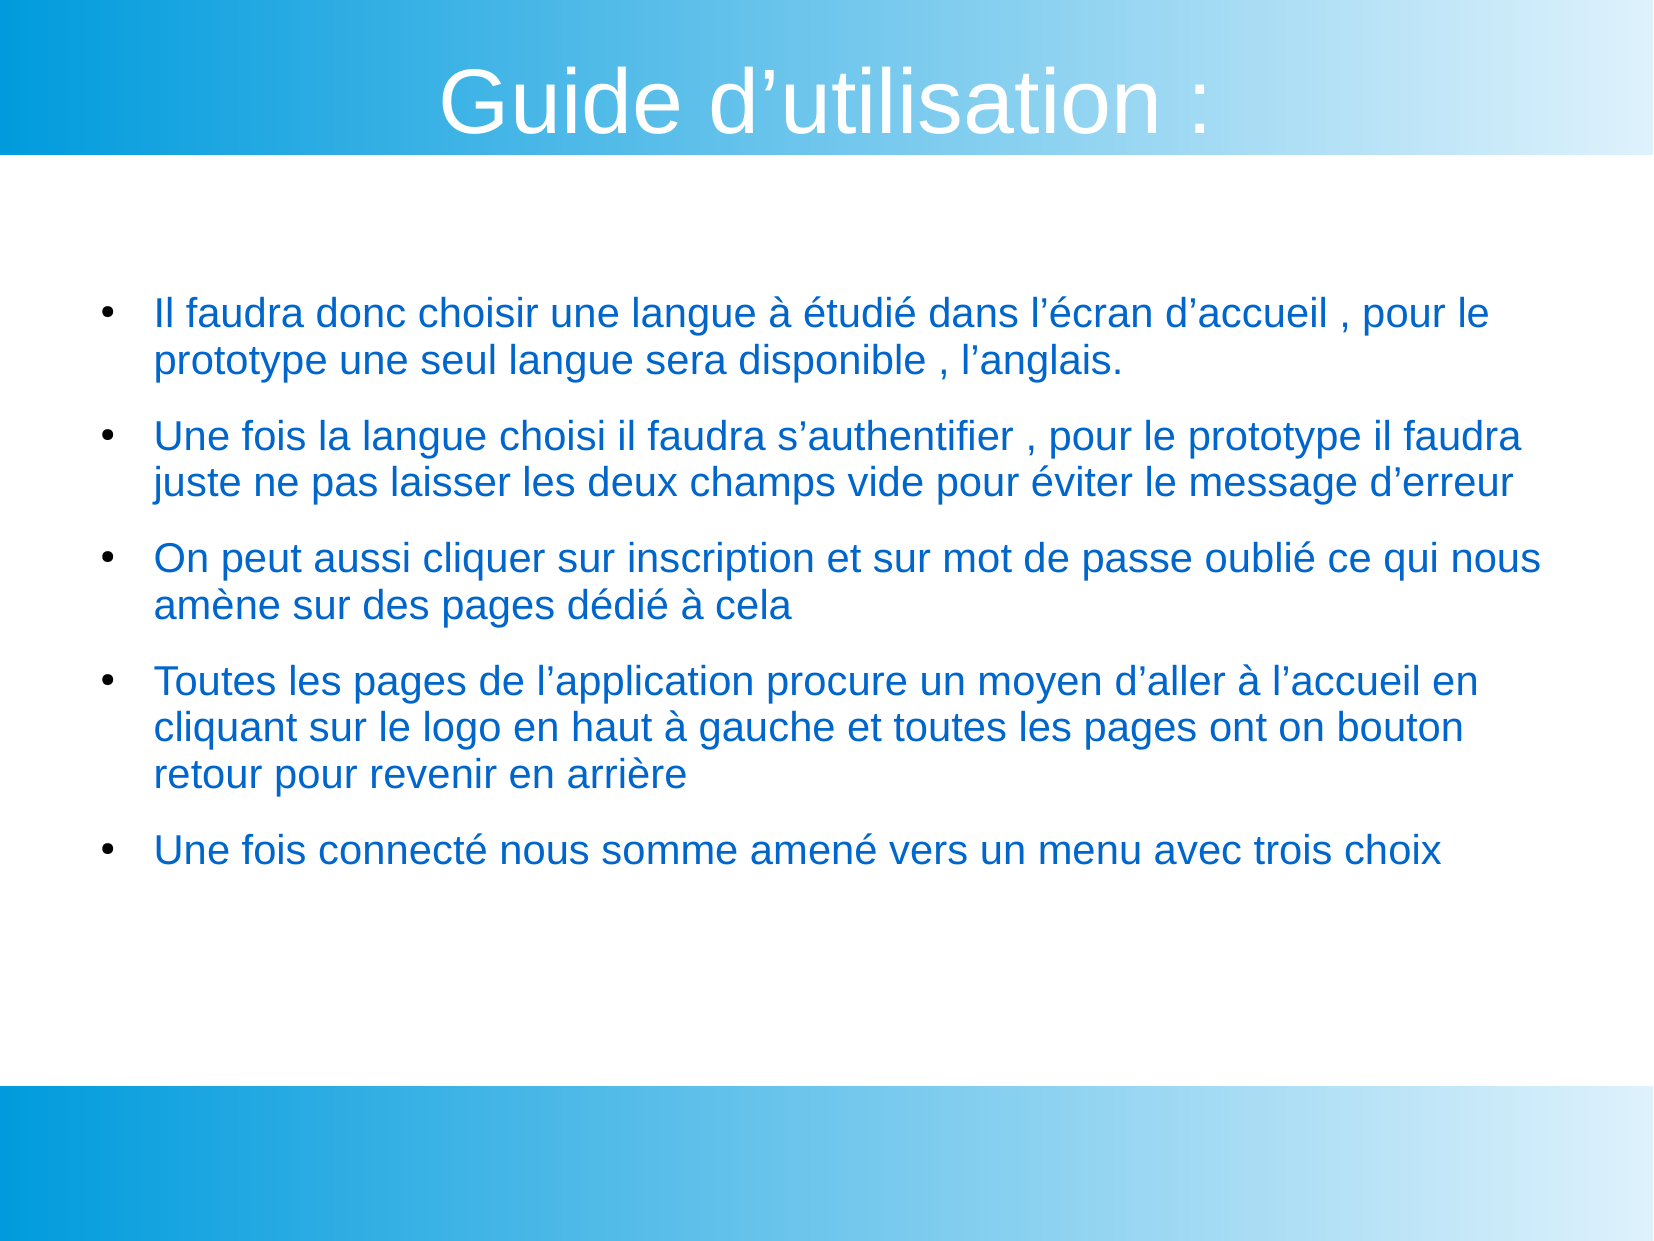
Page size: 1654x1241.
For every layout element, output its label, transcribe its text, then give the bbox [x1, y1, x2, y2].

list Il faudra donc choisir une langue à étudié dans l’écran d’accueil , pour le prototype une seul langue sera disponible , l’anglais. Une fois la langue choisi il faudra s’authentifier , pour le prototype il faudra juste ne pas laisser les deux champs vide pour éviter le message d’erreur On peut aussi cliquer sur inscription et sur mot de passe oublié ce qui nous amène sur des pages dédié à cela Toutes les pages de l’application procure un moyen d’aller à l’accueil en cliquant sur le logo en haut à gauche et toutes les pages ont on bouton retour pour revenir en arrière Une fois connecté nous somme amené vers un menu avec trois choix [82, 290, 1571, 1010]
title Guide d’utilisation : [82, 49, 1571, 155]
